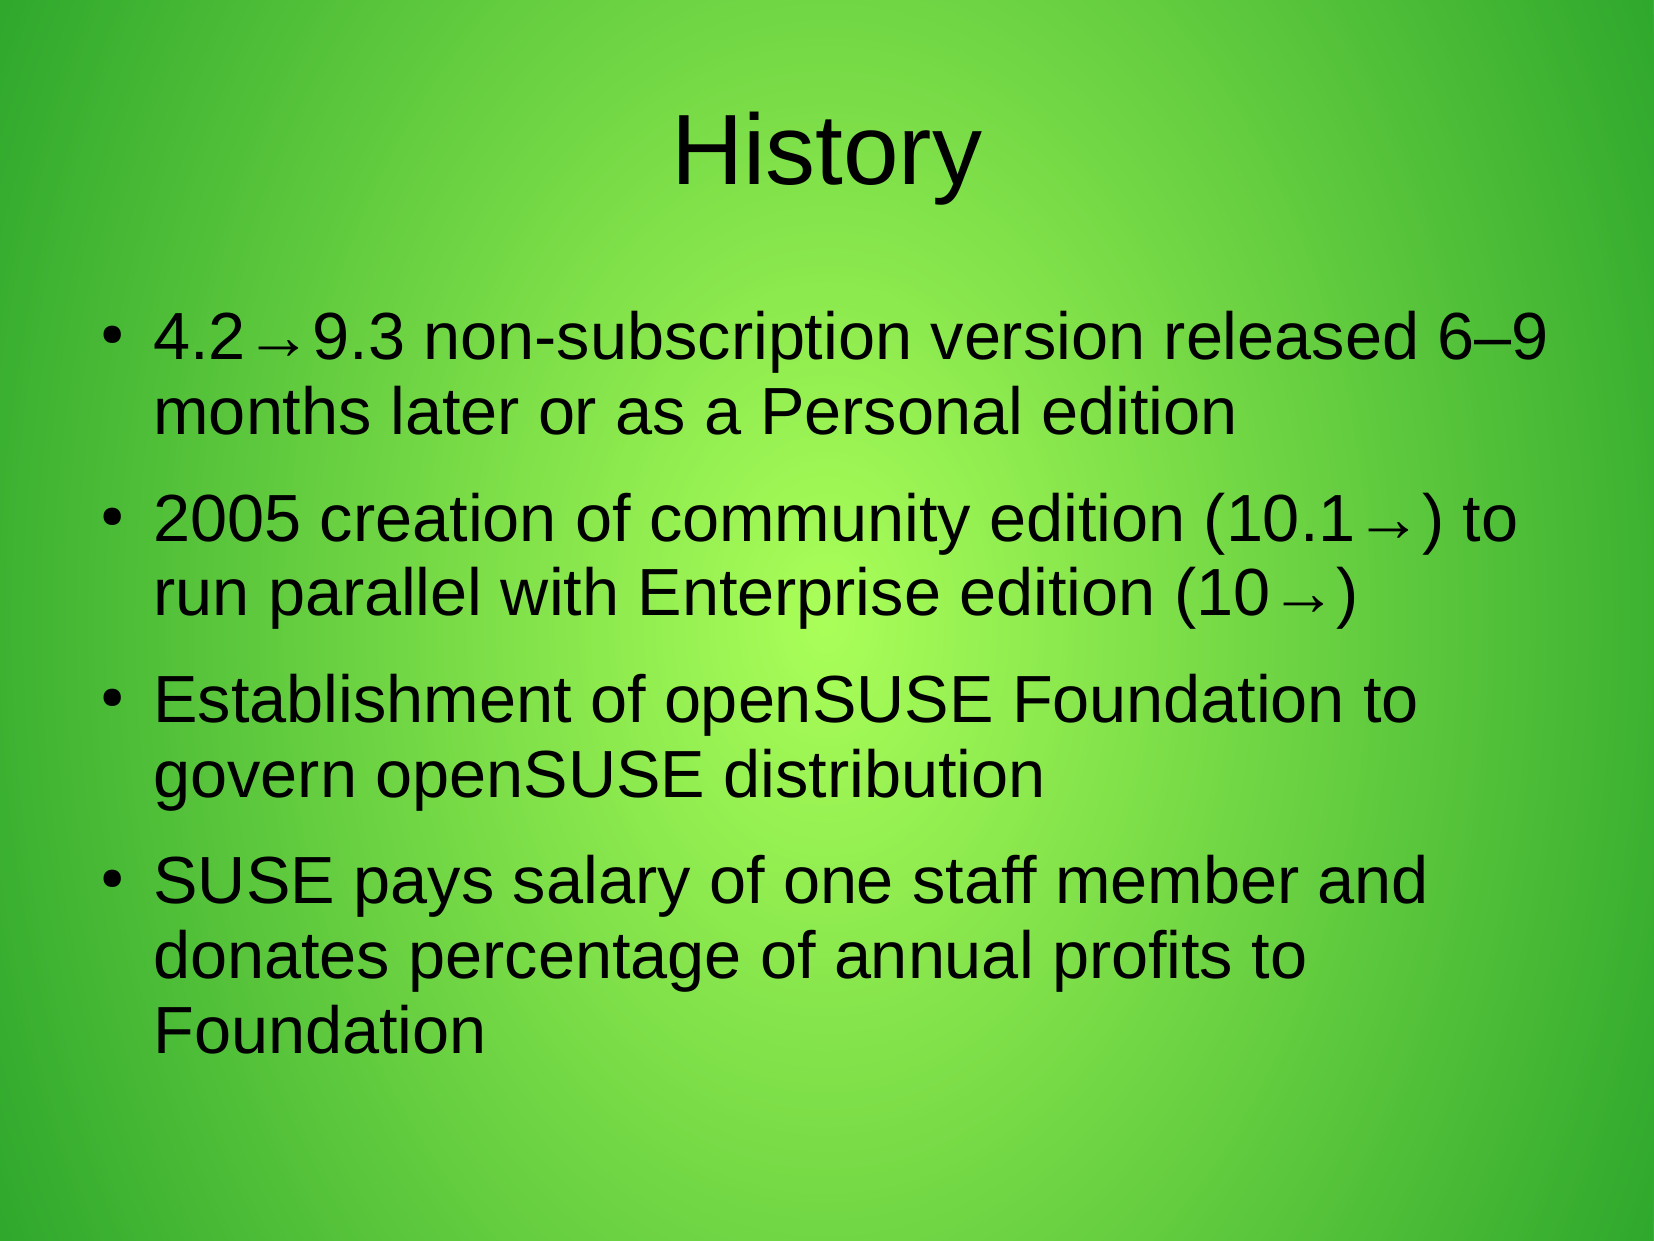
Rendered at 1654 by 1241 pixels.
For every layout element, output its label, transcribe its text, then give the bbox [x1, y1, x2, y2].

list 4.2→9.3 non-subscription version released 6–9 months later or as a Personal edition 2005 creation of community edition (10.1→) to run parallel with Enterprise edition (10→) Establishment of openSUSE Foundation to govern openSUSE distribution SUSE pays salary of one staff member and donates percentage of annual profits to Foundation [82, 299, 1571, 1111]
title History [82, 47, 1571, 252]
